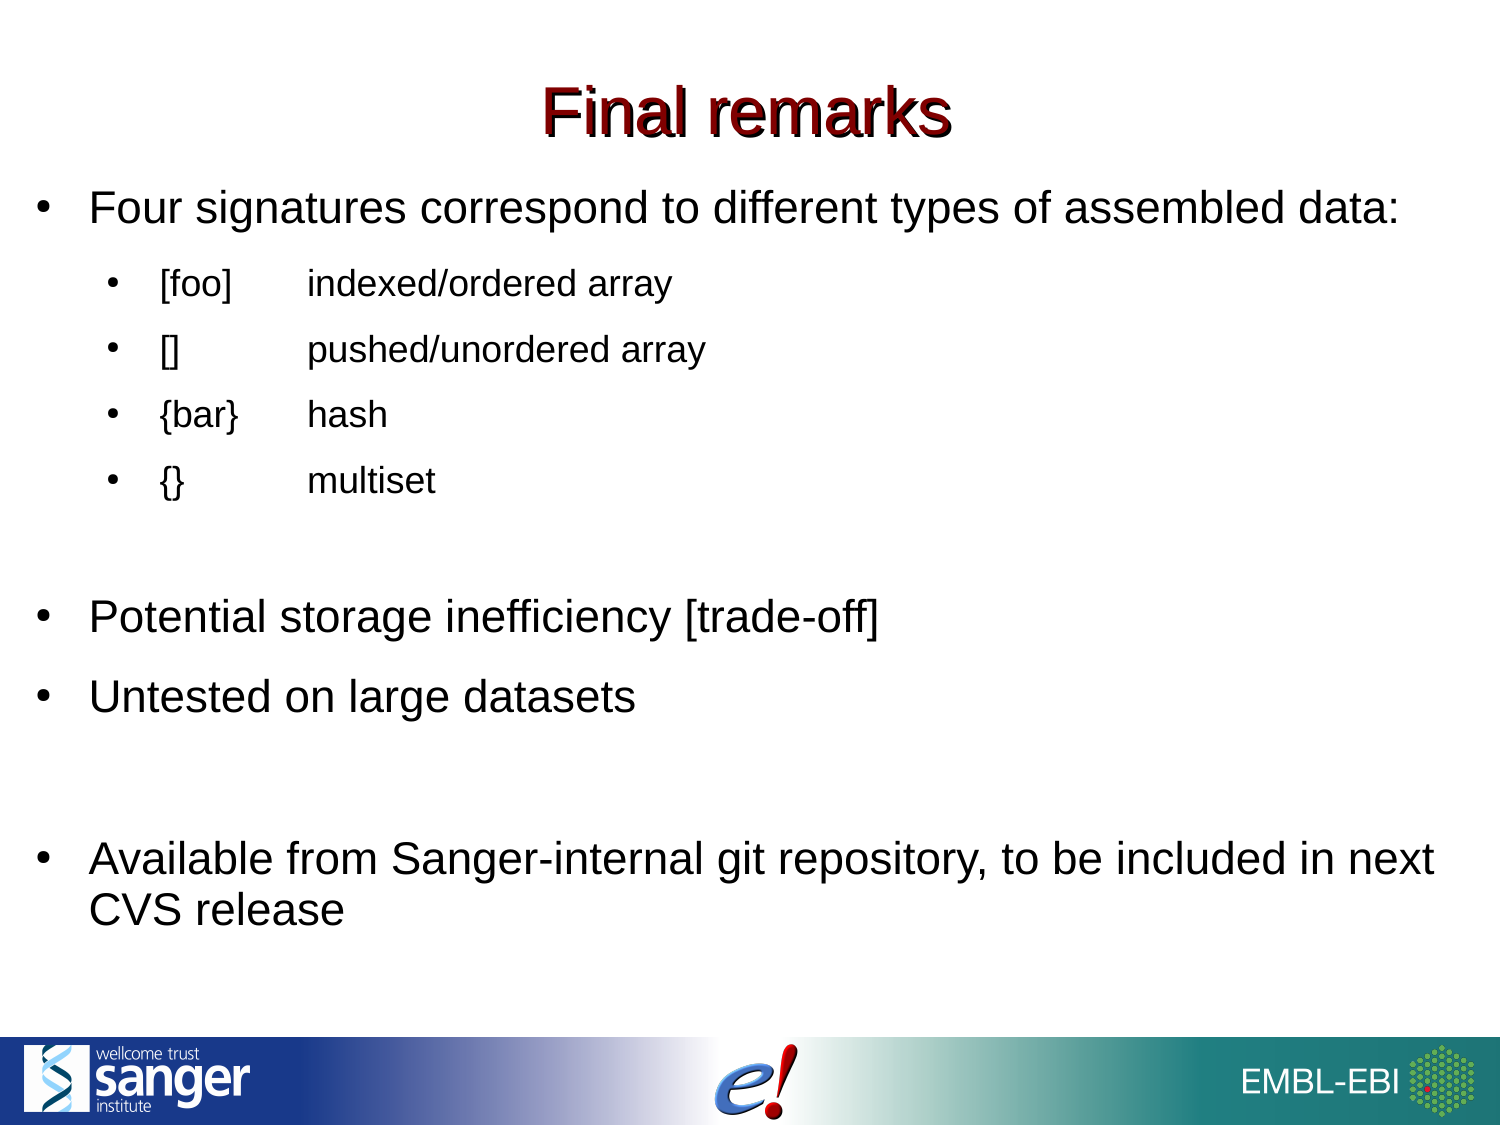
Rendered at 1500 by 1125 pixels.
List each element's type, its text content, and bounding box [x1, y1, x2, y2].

title Final remarks [75, 45, 1418, 178]
picture [0, 1037, 1500, 1125]
list Four signatures correspond to different types of assembled data: [foo] indexed/ordered array [] pushed/unordered array {bar} hash {} multiset Potential storage inefficiency [trade-off] Untested on large datasets Available from Sanger-internal git repository, to be included in next CVS release [17, 181, 1477, 981]
